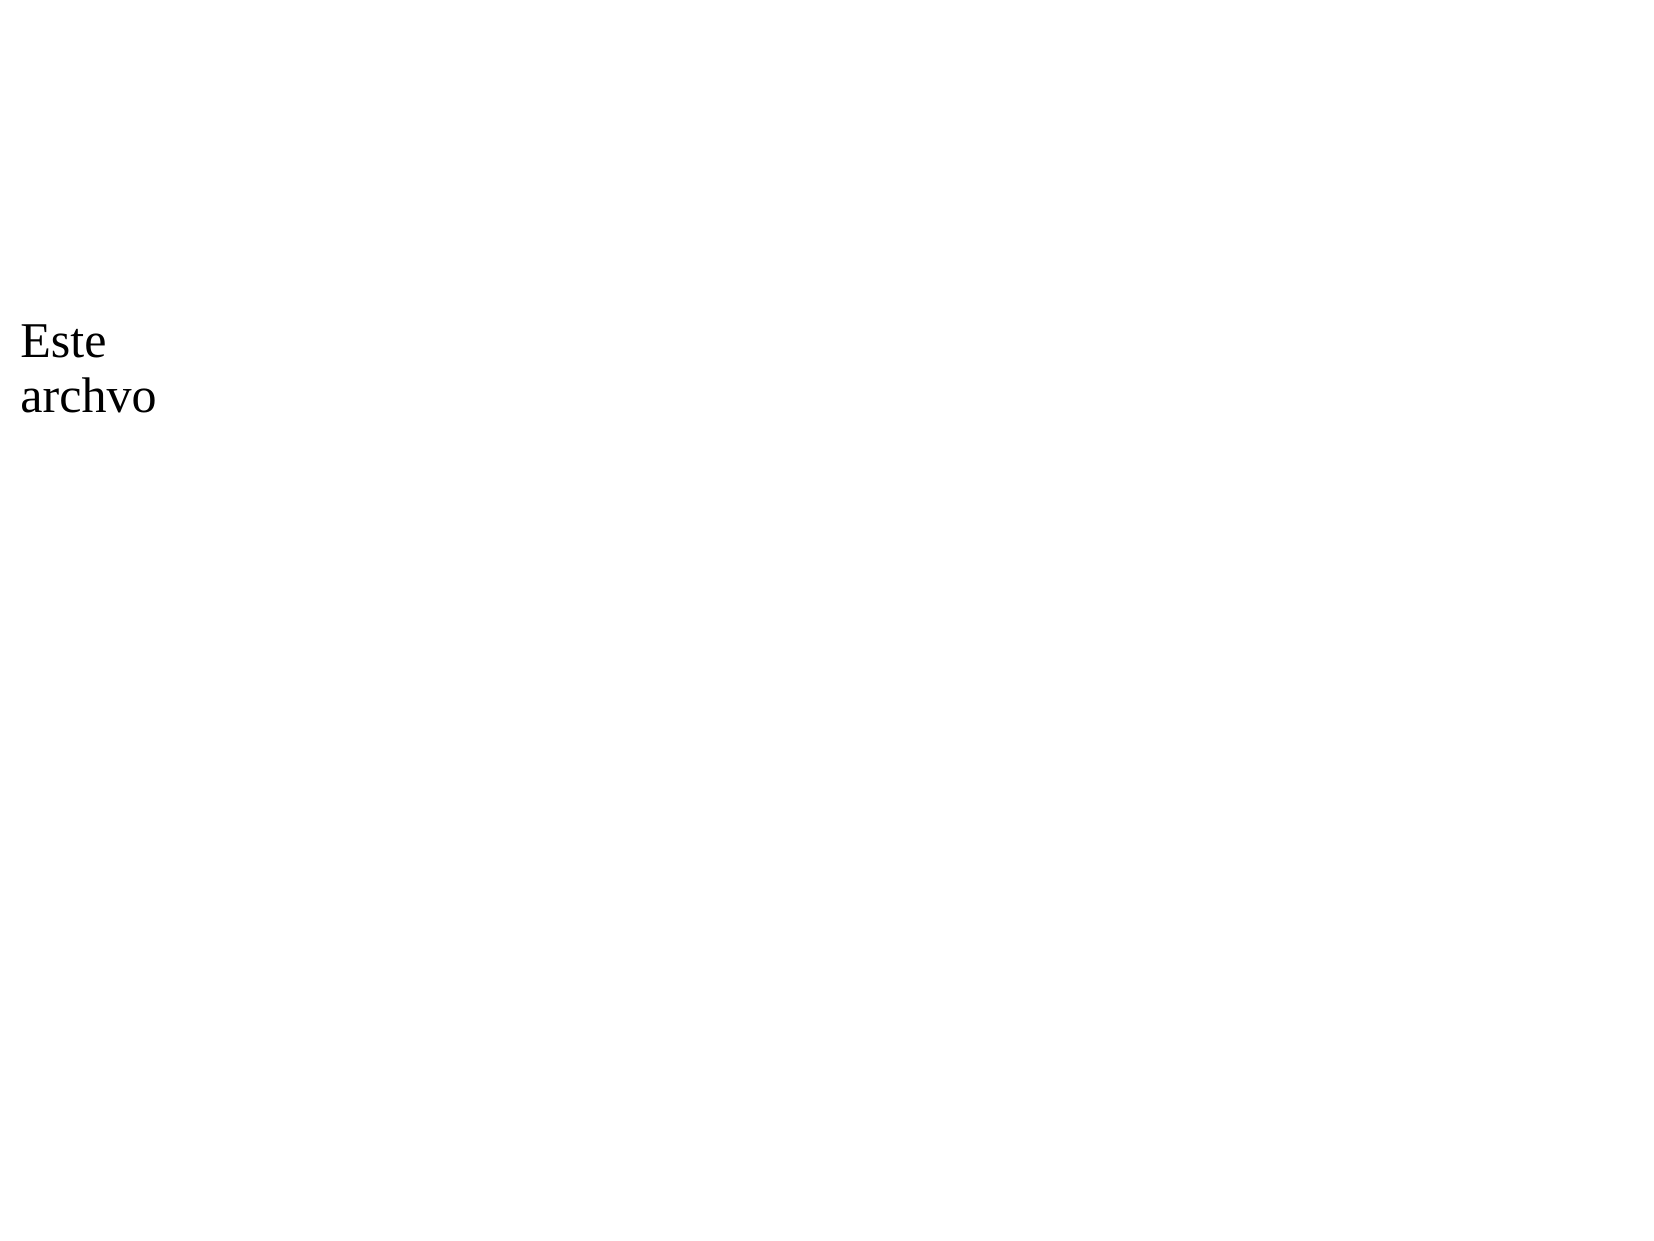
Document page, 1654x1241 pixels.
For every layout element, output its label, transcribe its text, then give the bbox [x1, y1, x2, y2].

text_box Este archvo [20, 312, 204, 444]
